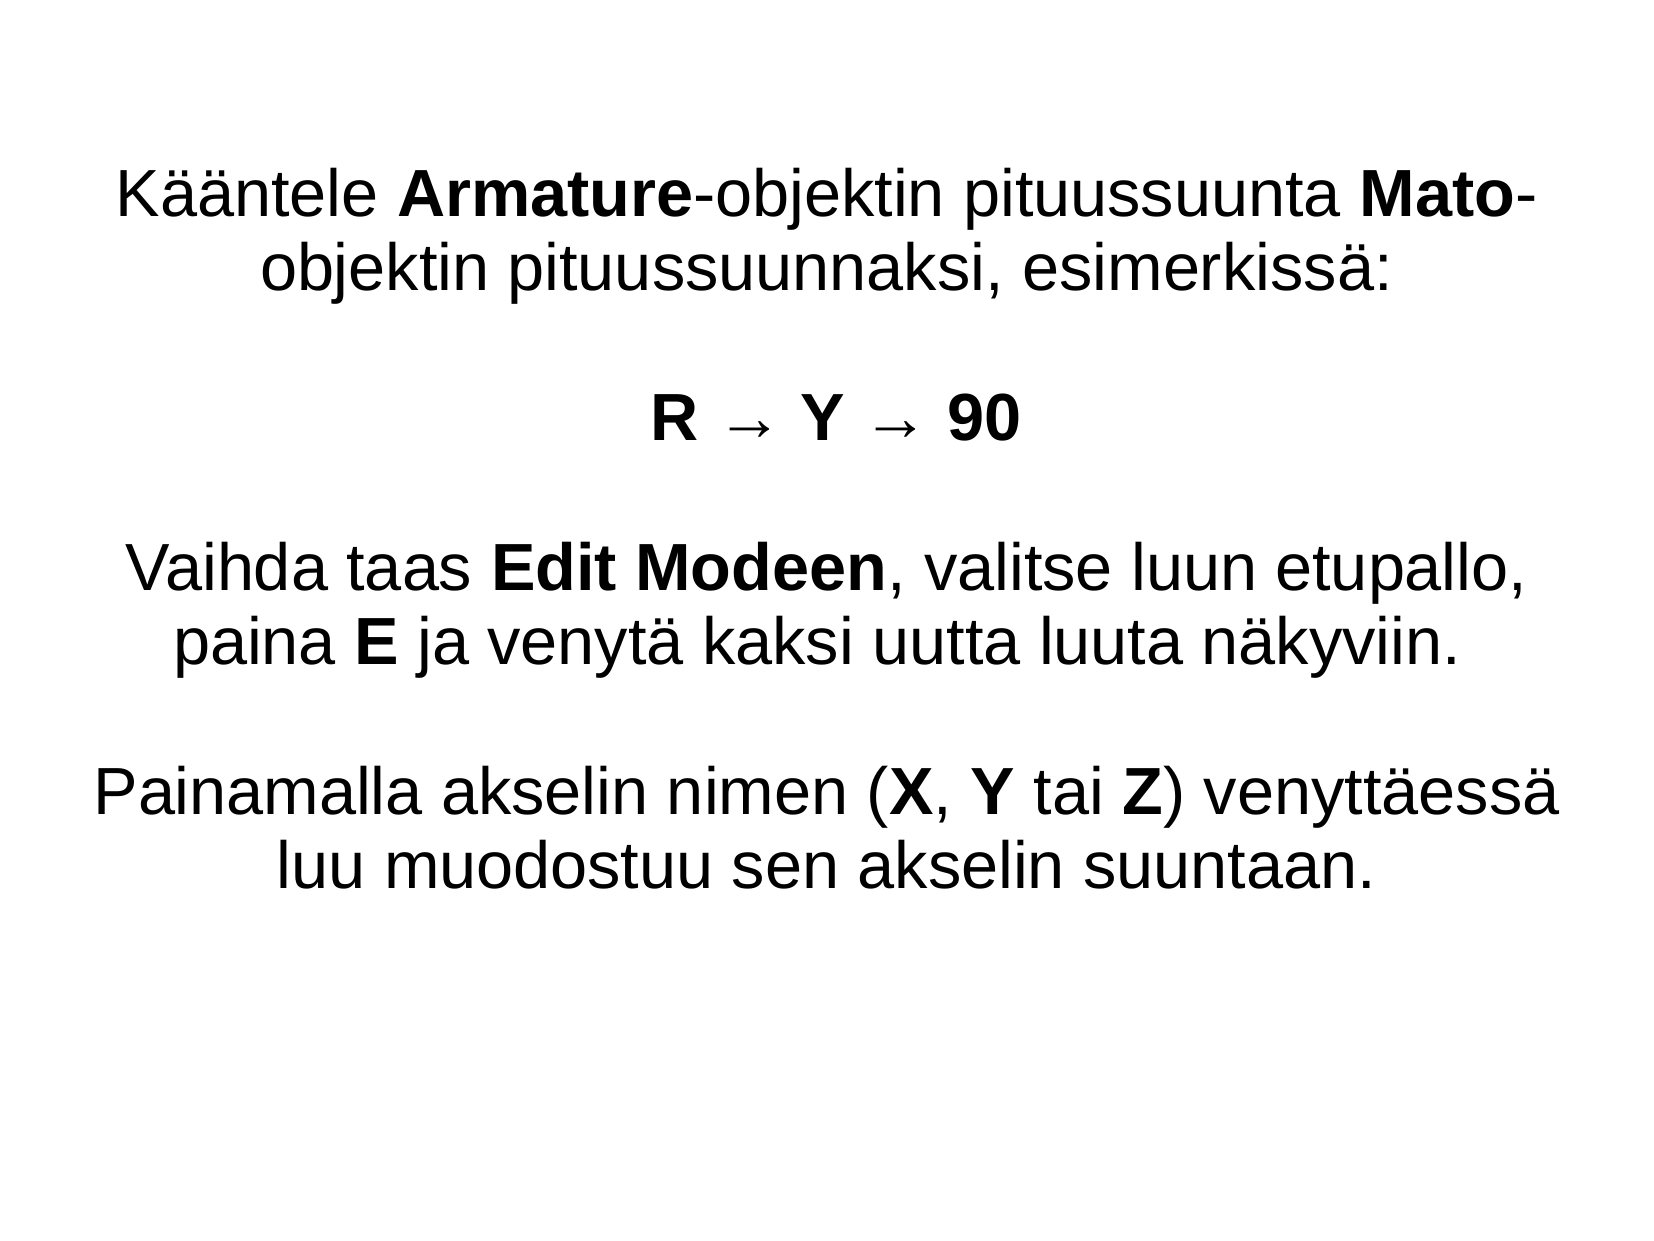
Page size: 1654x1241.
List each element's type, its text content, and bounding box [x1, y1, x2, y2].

subtitle Kääntele Armature-objektin pituussuunta Mato-objektin pituussuunnaksi, esimerkissä: R → Y → 90 Vaihda taas Edit Modeen, valitse luun etupallo, paina E ja venytä kaksi uutta luuta näkyviin. Painamalla akselin nimen (X, Y tai Z) venyttäessä luu muodostuu sen akselin suuntaan. [82, 49, 1571, 1010]
